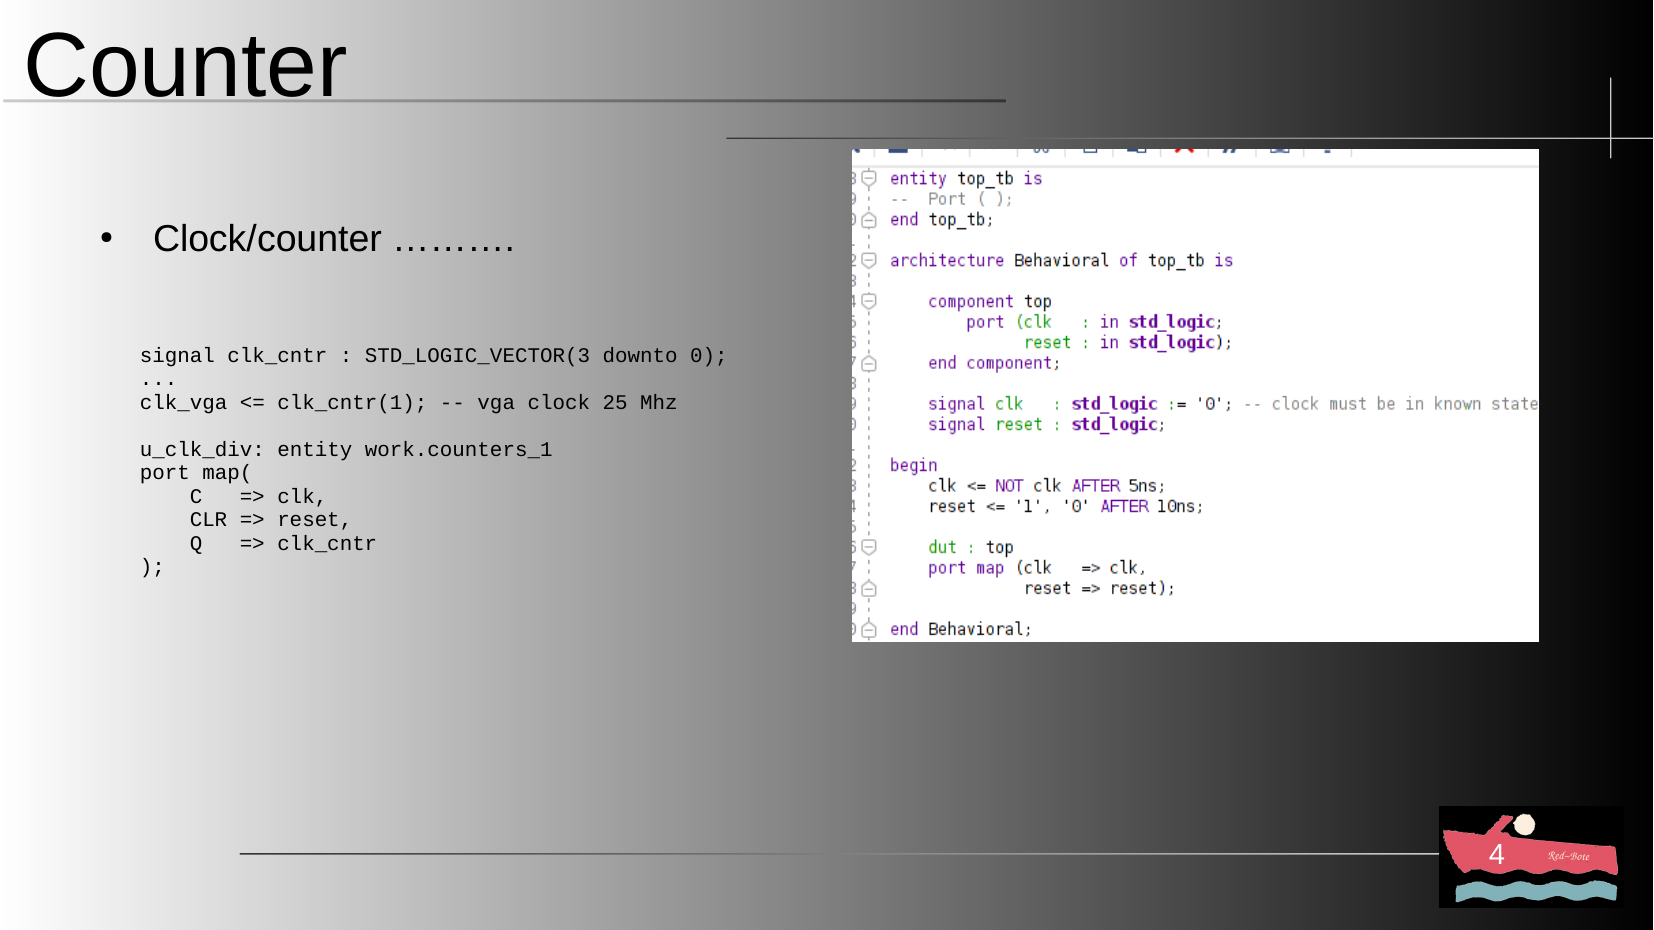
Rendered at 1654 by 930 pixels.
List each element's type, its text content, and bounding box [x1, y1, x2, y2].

title Counter [23, 11, 1588, 118]
picture [852, 149, 1539, 642]
picture [1439, 806, 1624, 908]
list Clock/counter ………. [82, 217, 809, 338]
text_box signal clk_cntr : STD_LOGIC_VECTOR(3 downto 0); ... clk_vga <= clk_cntr(1); -- vga clock 25 Mhz u_clk_div: entity work.counters_1 port map( C => clk, CLR => reset, Q => clk_cntr ); [75, 337, 751, 592]
